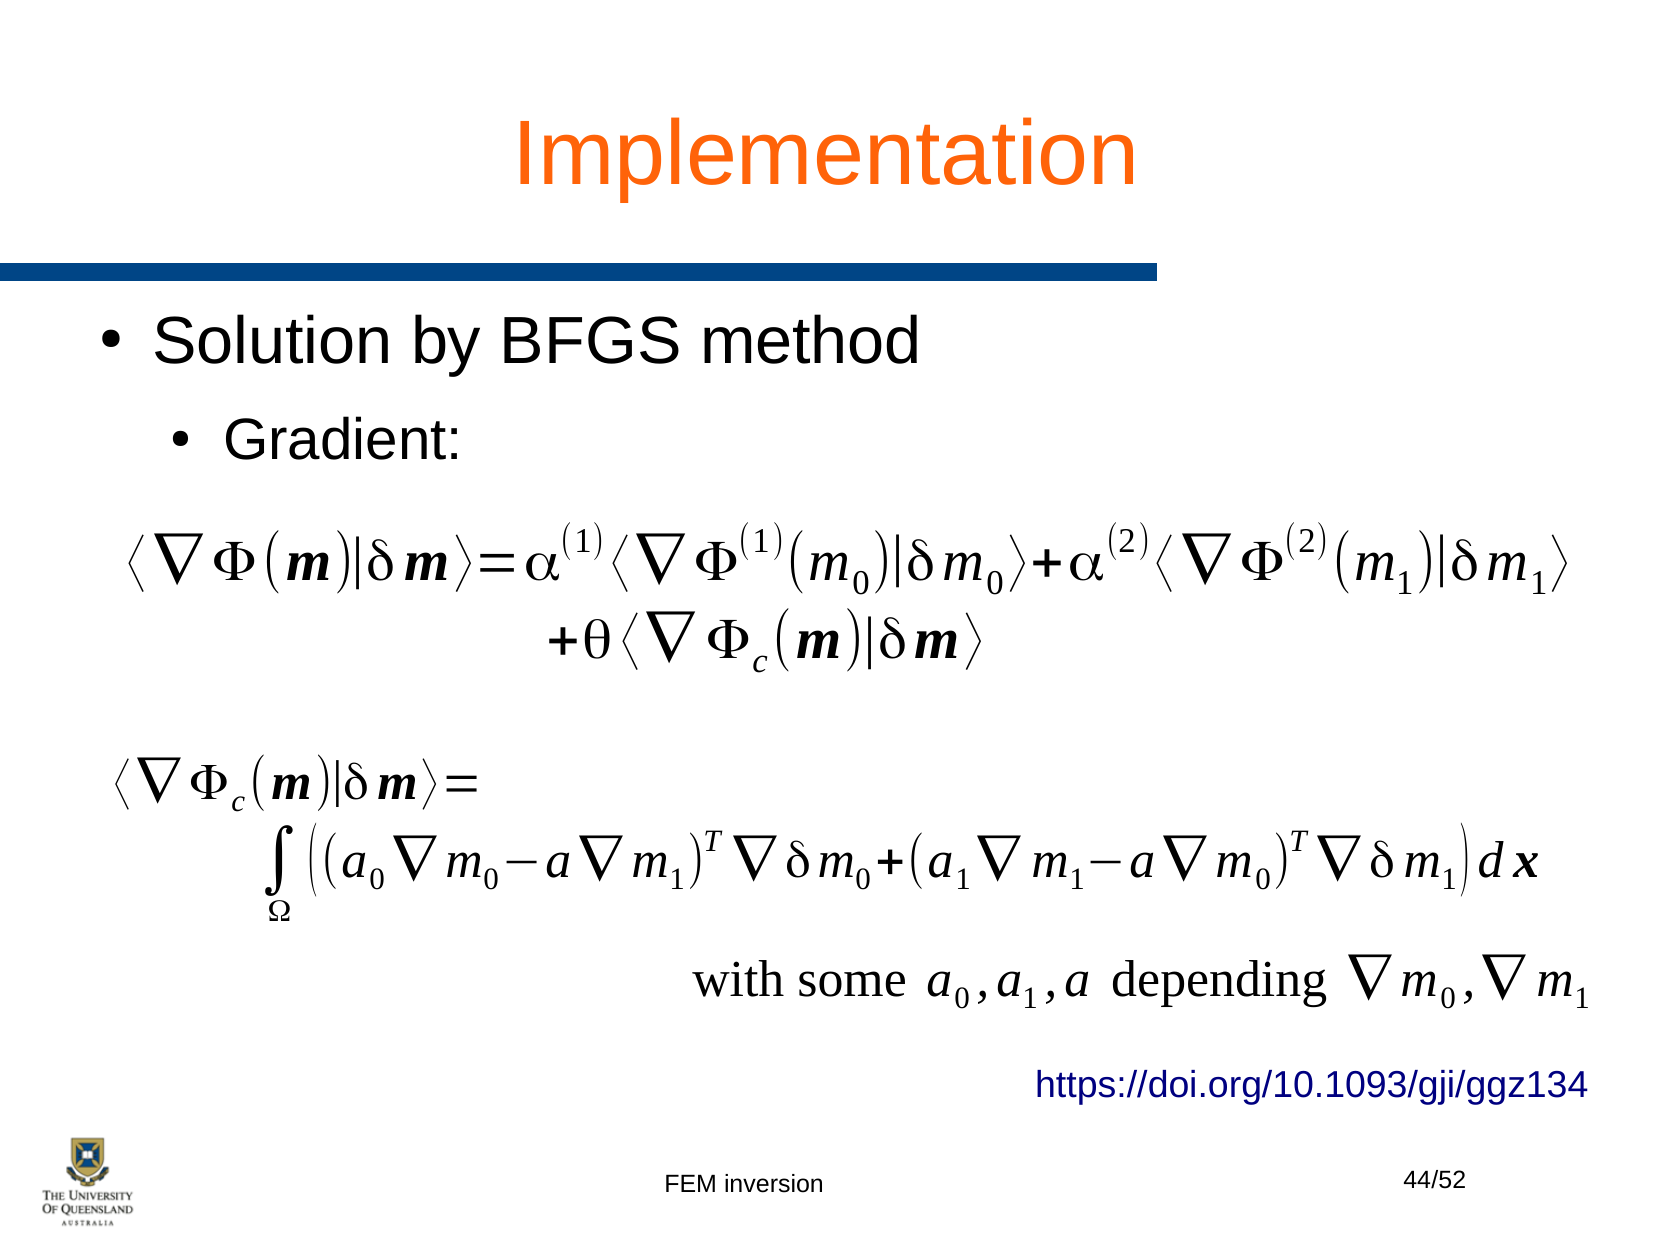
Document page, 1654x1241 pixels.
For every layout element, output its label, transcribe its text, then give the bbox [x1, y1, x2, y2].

chart [120, 520, 1578, 680]
chart [684, 950, 1596, 1016]
chart [107, 751, 1548, 924]
list Solution by BFGS method Gradient: [81, 303, 1570, 1023]
text_box https://doi.org/10.1093/gji/ggz134 [1020, 1056, 1604, 1114]
picture [35, 1133, 142, 1235]
title Implementation [82, 49, 1571, 257]
